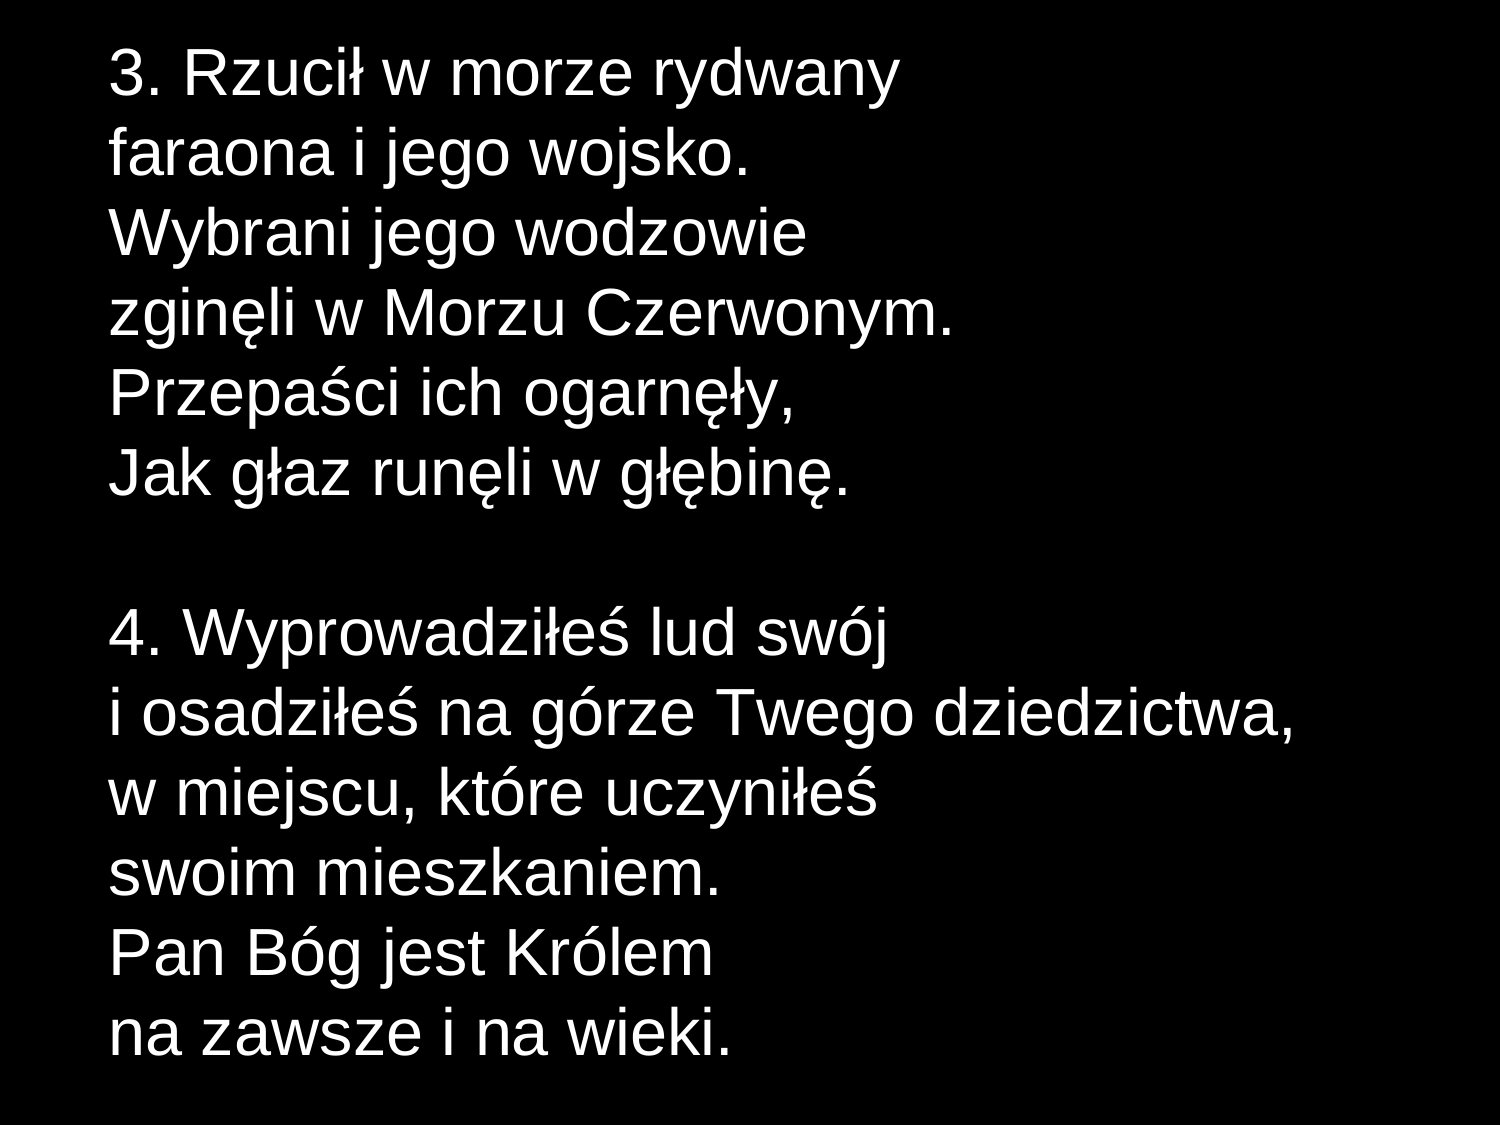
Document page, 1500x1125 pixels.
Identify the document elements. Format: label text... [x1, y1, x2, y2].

text_box 3. Rzucił w morze rydwany faraona i jego wojsko. Wybrani jego wodzowie zginęli w Morzu Czerwonym. Przepaści ich ogarnęły, Jak głaz runęli w głębinę. 4. Wyprowadziłeś lud swój i osadziłeś na górze Twego dziedzictwa, w miejscu, które uczyniłeś swoim mieszkaniem. Pan Bóg jest Królem na zawsze i na wieki. [93, 21, 1465, 1077]
